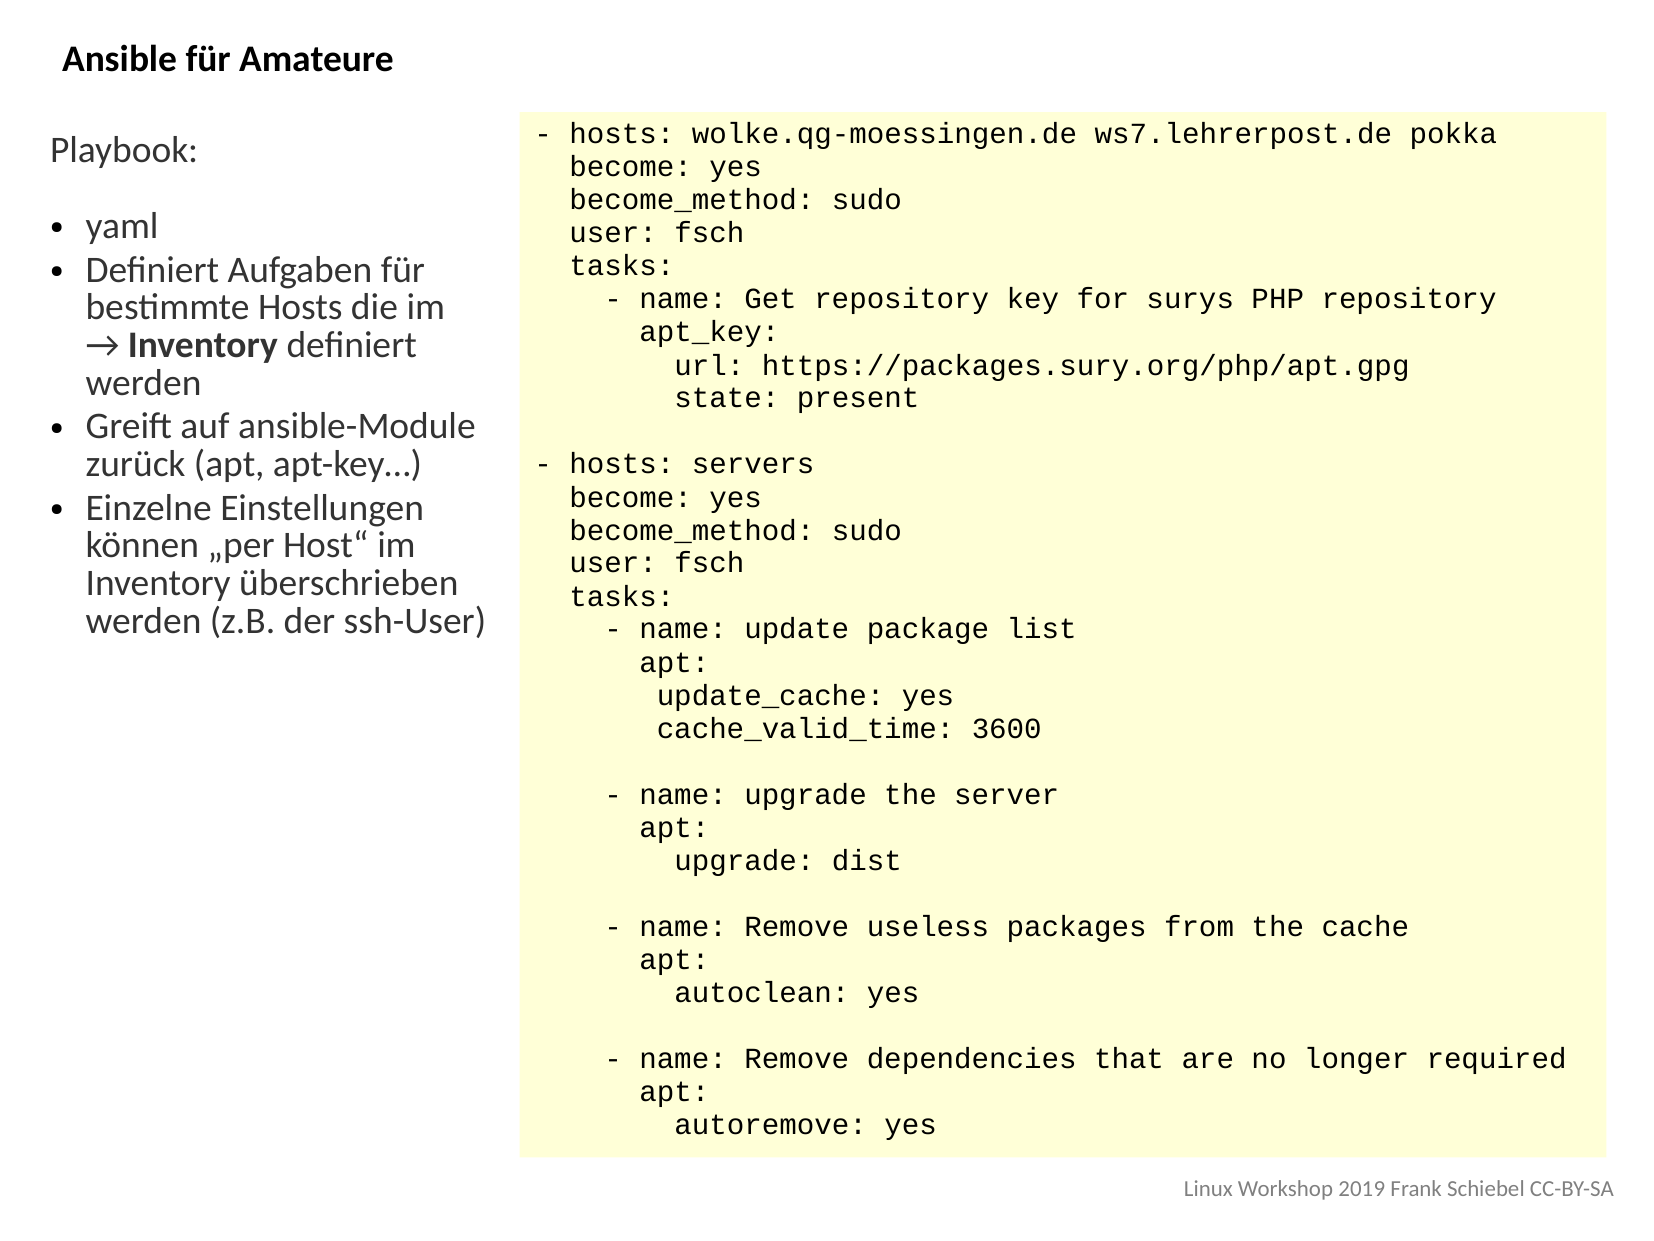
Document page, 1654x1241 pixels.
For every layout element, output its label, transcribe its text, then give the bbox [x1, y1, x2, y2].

text_box - hosts: wolke.qg-moessingen.de ws7.lehrerpost.de pokka become: yes become_method: sudo user: fsch tasks: - name: Get repository key for surys PHP repository apt_key: url: https://packages.sury.org/php/apt.gpg state: present - hosts: servers become: yes become_method: sudo user: fsch tasks: - name: update package list apt: update_cache: yes cache_valid_time: 3600 - name: upgrade the server apt: upgrade: dist - name: Remove useless packages from the cache apt: autoclean: yes - name: Remove dependencies that are no longer required apt: autoremove: yes [519, 112, 1607, 1158]
text_box Ansible für Amateure [47, 35, 410, 88]
text_box Playbook: yaml Definiert Aufgaben für bestimmte Hosts die im → Inventory definiert werden Greift auf ansible-Module zurück (apt, apt-key…) Einzelne Einstellungen können „per Host“ im Inventory überschrieben werden (z.B. der ssh-User) [35, 127, 520, 726]
